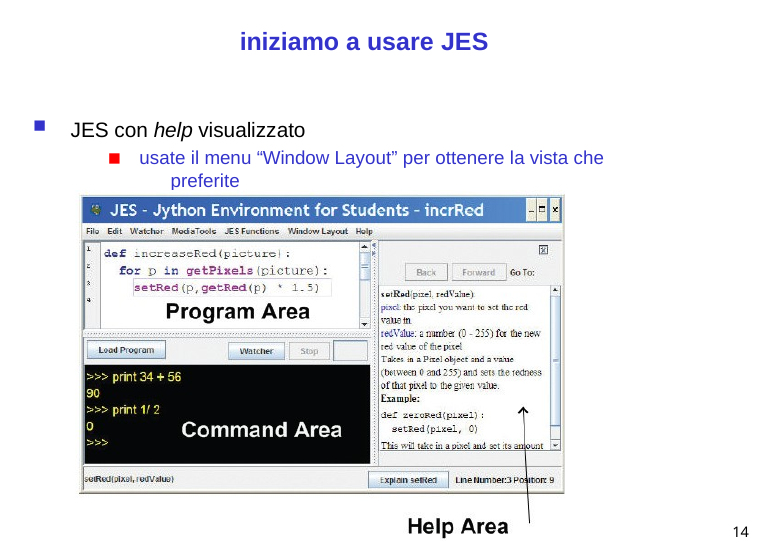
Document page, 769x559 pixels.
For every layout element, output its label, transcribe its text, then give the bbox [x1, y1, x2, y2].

title iniziamo a usare JES [237, 23, 491, 58]
text_box JES con help visualizzato usate il menu “Window Layout” per ottenere la vista che preferite [29, 109, 639, 171]
text_box [76, 191, 565, 540]
text_box 14 [730, 520, 750, 543]
